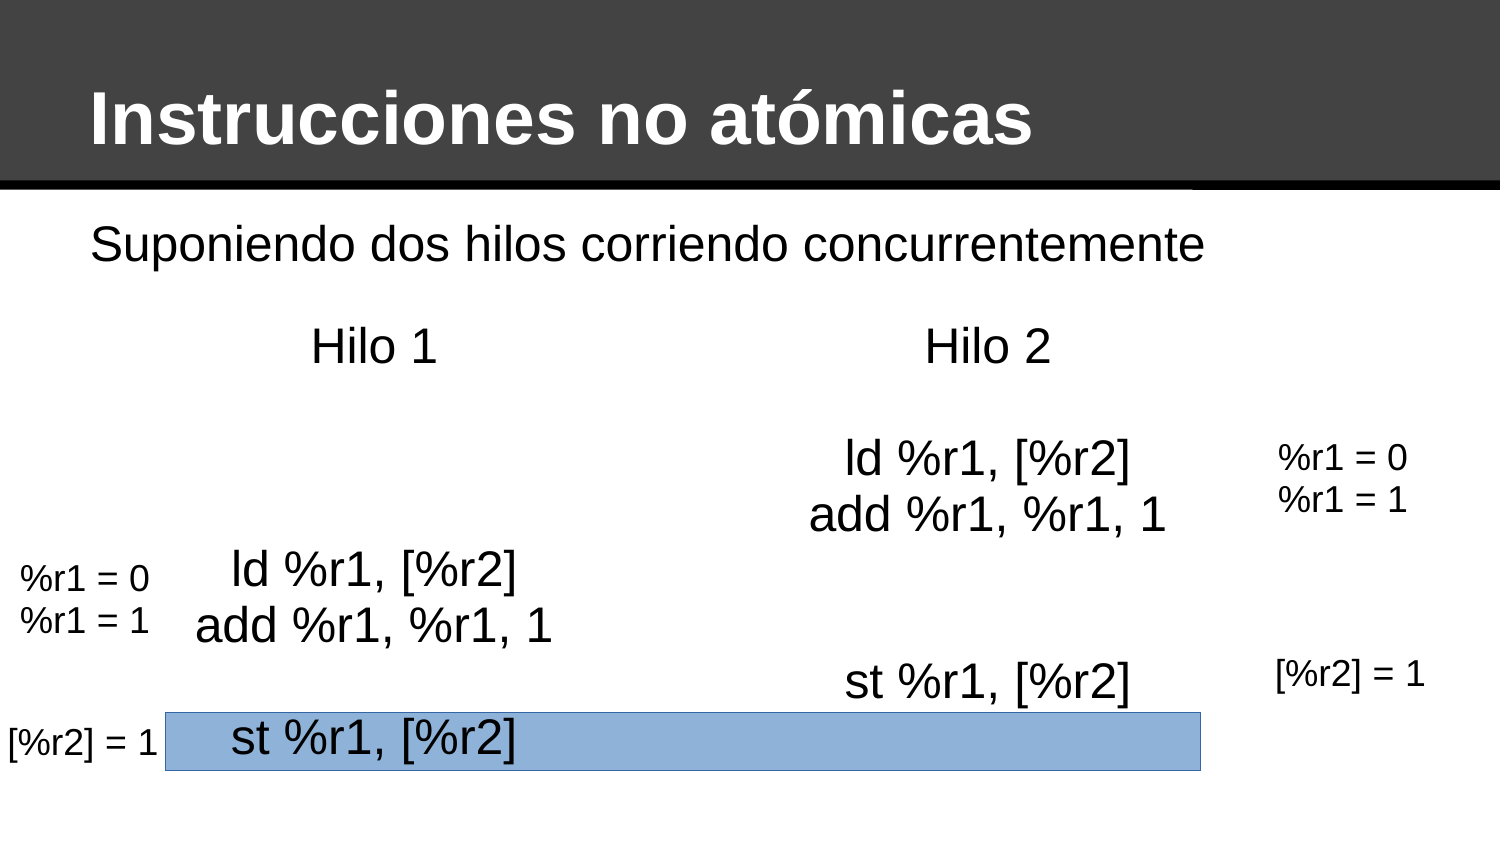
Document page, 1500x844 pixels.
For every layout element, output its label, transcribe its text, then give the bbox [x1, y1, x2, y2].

text_box Suponiendo dos hilos corriendo concurrentemente [74, 196, 1425, 808]
text_box [%r2] = 1 [0, 713, 174, 771]
text_box [%r2] = 1 [1260, 645, 1441, 702]
text_box Hilo 1 ld %r1, [%r2] add %r1, %r1, 1 st %r1, [%r2] [180, 311, 569, 773]
text_box Instrucciones no atómicas [74, 33, 1425, 175]
text_box Hilo 2 ld %r1, [%r2] add %r1, %r1, 1 st %r1, [%r2] [793, 311, 1183, 717]
text_box %r1 = 0 %r1 = 1 [1263, 429, 1424, 528]
text_box %r1 = 0 %r1 = 1 [5, 549, 166, 649]
